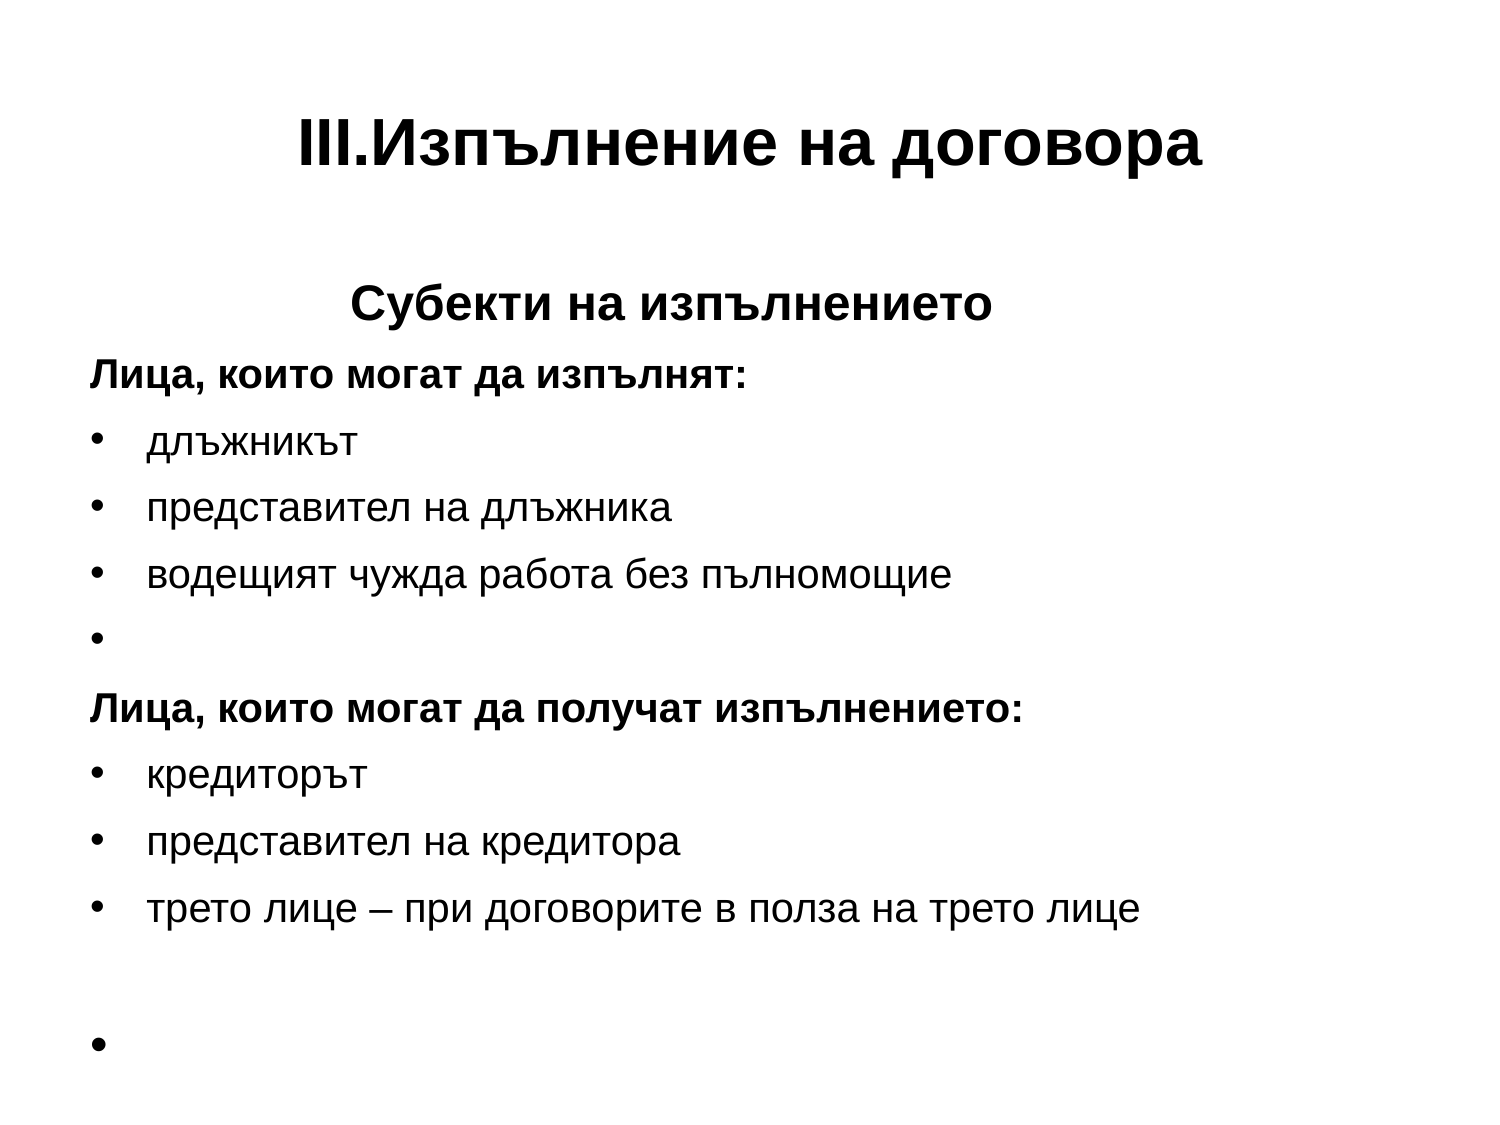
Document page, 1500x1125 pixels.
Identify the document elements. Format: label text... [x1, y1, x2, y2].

list Субекти на изпълнението Лица, които могат да изпълнят: длъжникът представител на длъжника водещият чужда работа без пълномощие Лица, които могат да получат изпълнението: кредиторът представител на кредитора трето лице – при договорите в полза на трето лице [75, 262, 1426, 1005]
title ІІІ.Изпълнение на договора [75, 45, 1426, 233]
